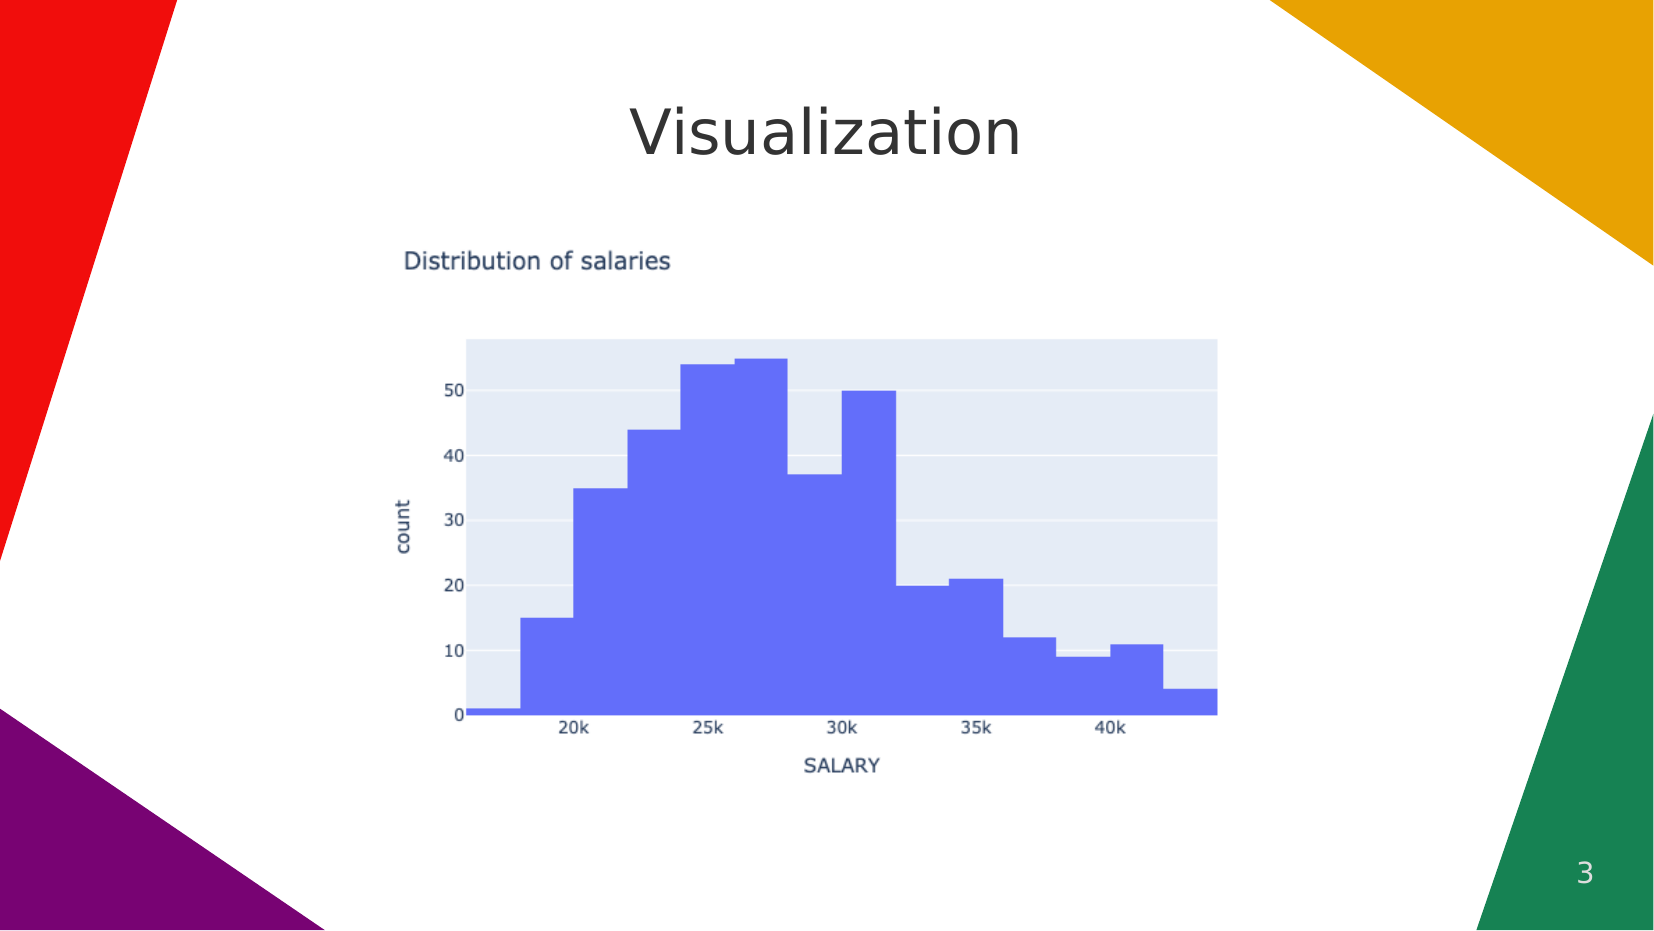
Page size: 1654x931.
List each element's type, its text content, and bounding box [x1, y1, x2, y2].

title Visualization [118, 59, 1536, 207]
picture [355, 200, 1329, 827]
